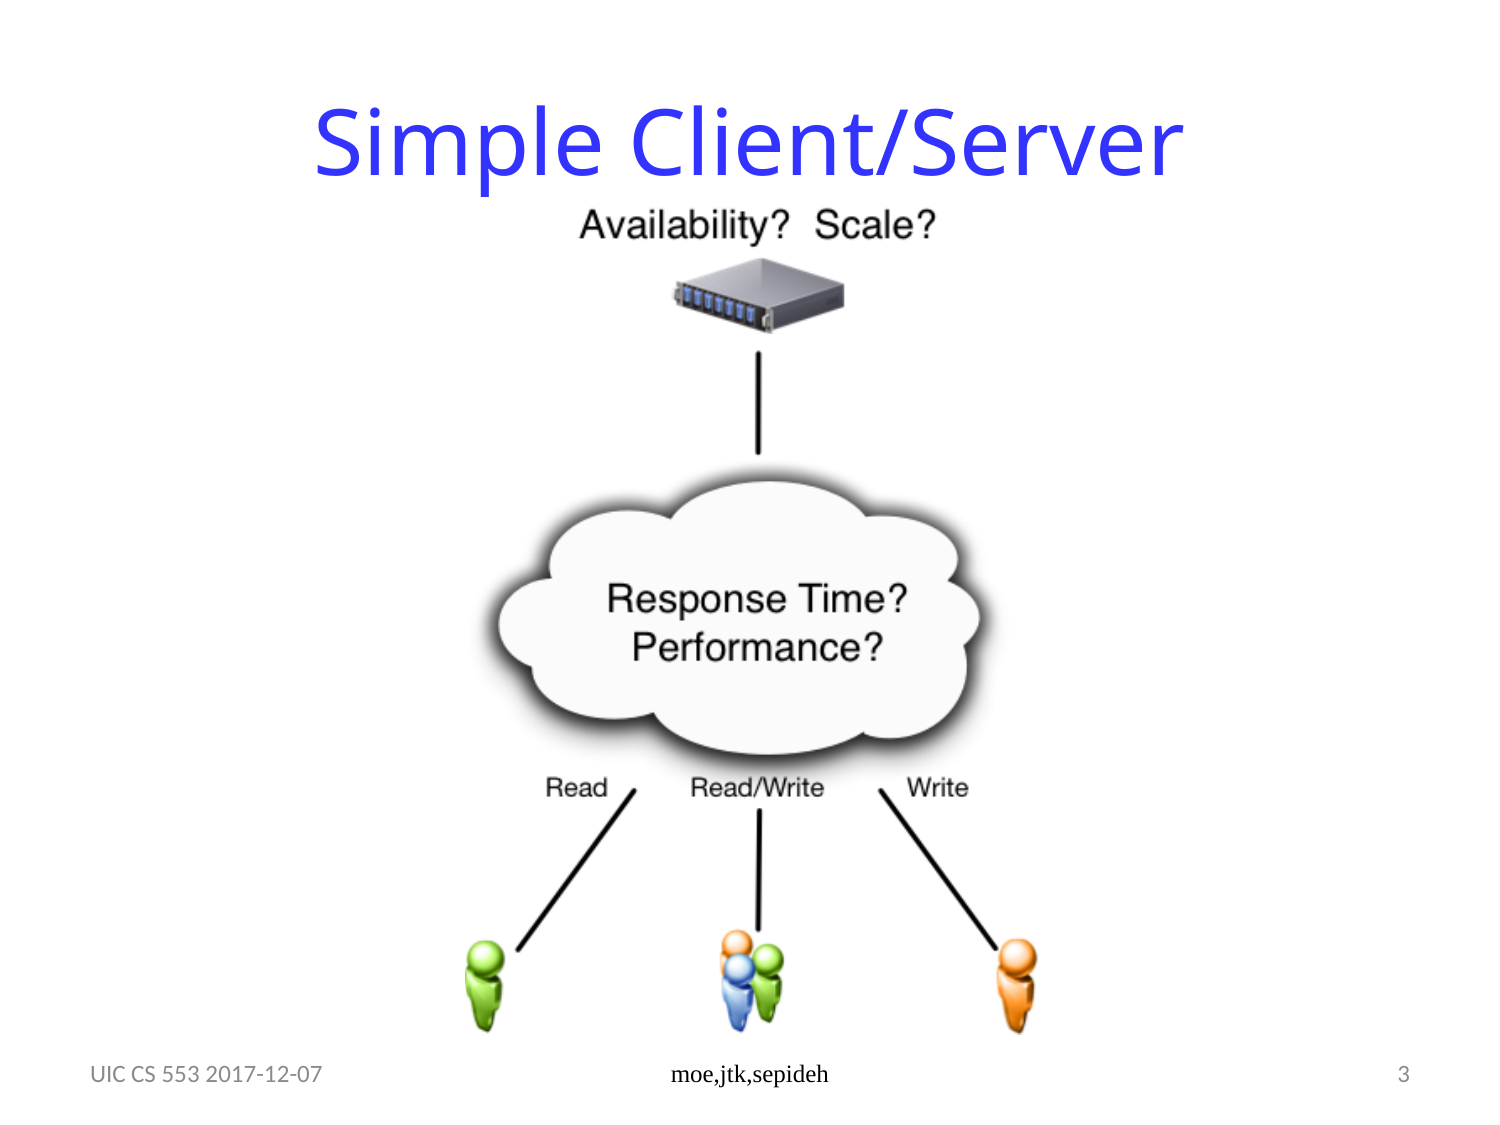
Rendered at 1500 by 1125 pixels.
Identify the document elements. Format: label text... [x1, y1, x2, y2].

title Simple Client/Server [75, 45, 1425, 233]
picture [465, 200, 1051, 1036]
